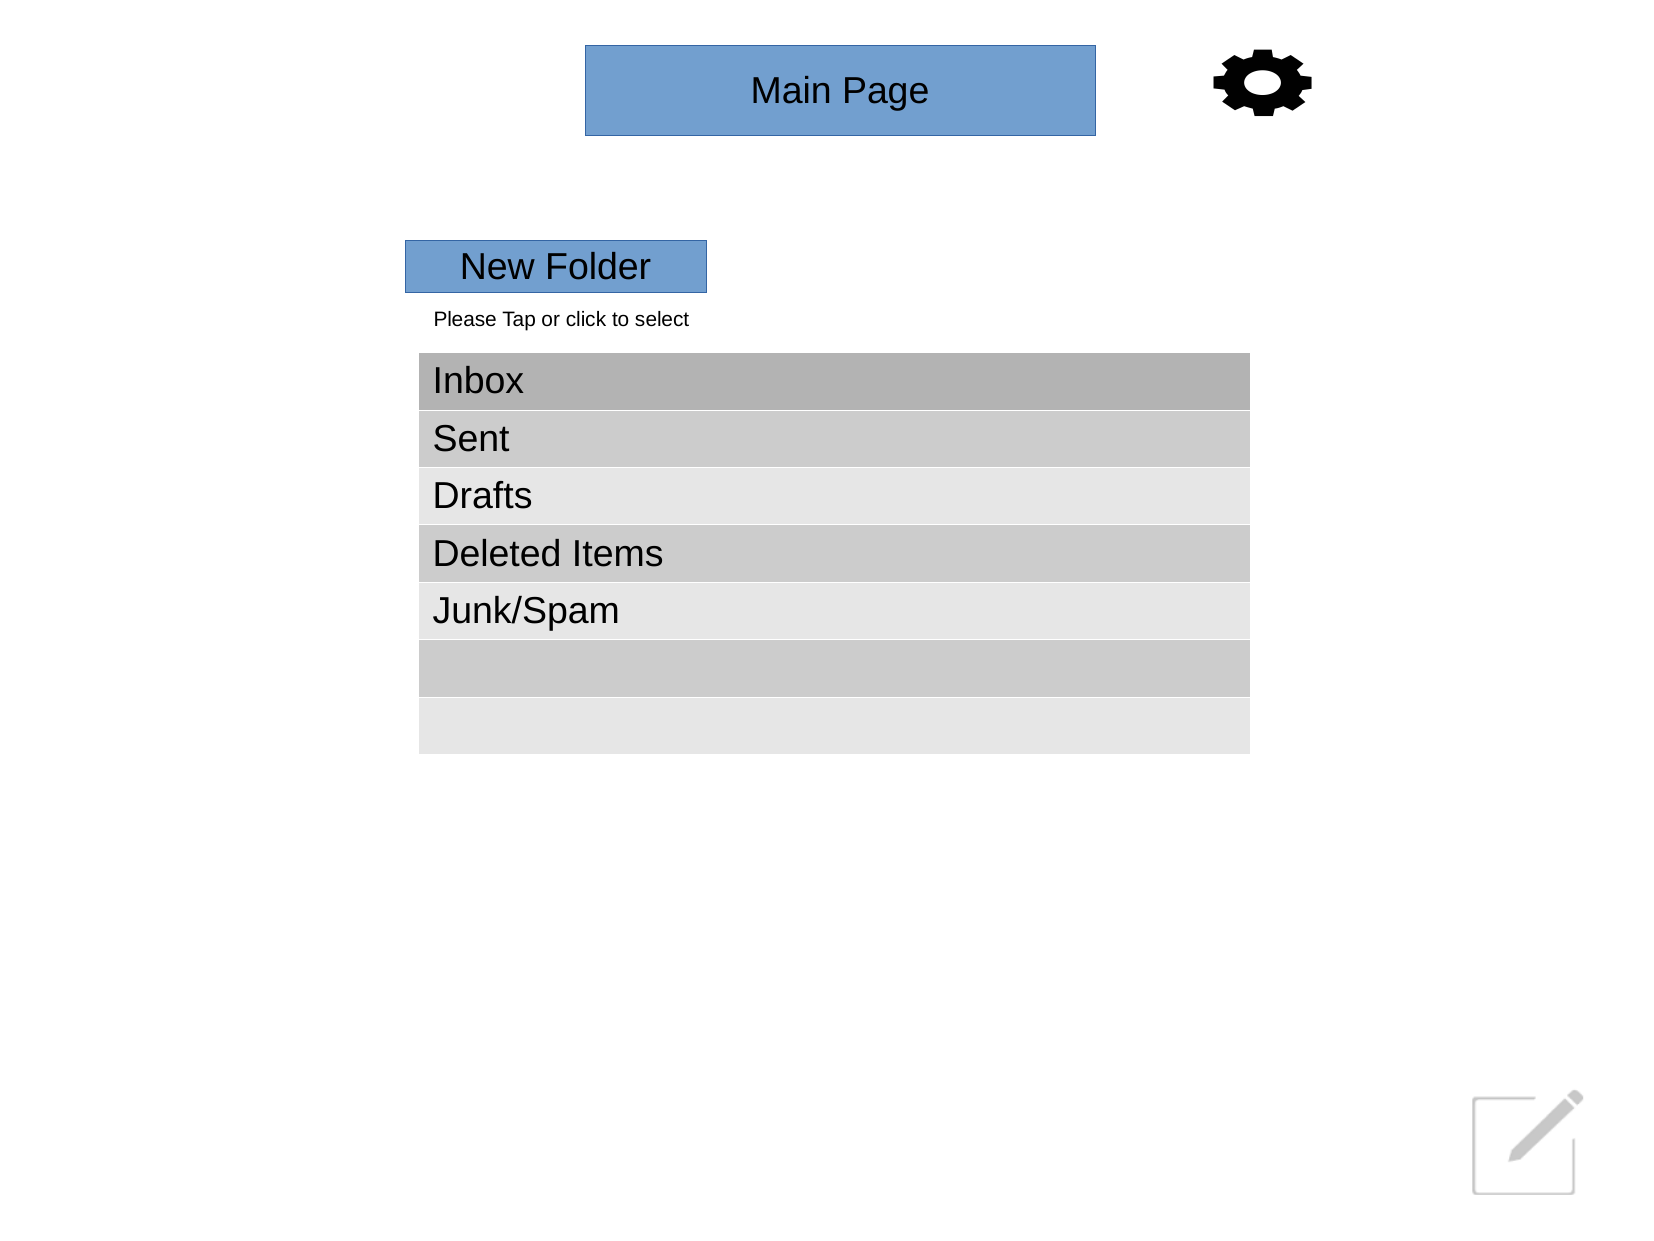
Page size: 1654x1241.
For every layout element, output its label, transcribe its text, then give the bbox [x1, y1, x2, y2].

table_cell Drafts [419, 468, 1250, 524]
table_header Inbox [419, 353, 1250, 410]
table_cell [419, 698, 1250, 754]
text_box New Folder [405, 240, 707, 293]
table_cell Sent [419, 411, 1250, 467]
picture [1189, 29, 1336, 128]
text_box Please Tap or click to select [418, 285, 715, 342]
table_cell [419, 640, 1250, 697]
picture [1425, 1079, 1636, 1201]
table_cell Junk/Spam [419, 583, 1250, 639]
table_cell Deleted Items [419, 525, 1250, 582]
text_box Main Page [585, 45, 1096, 136]
